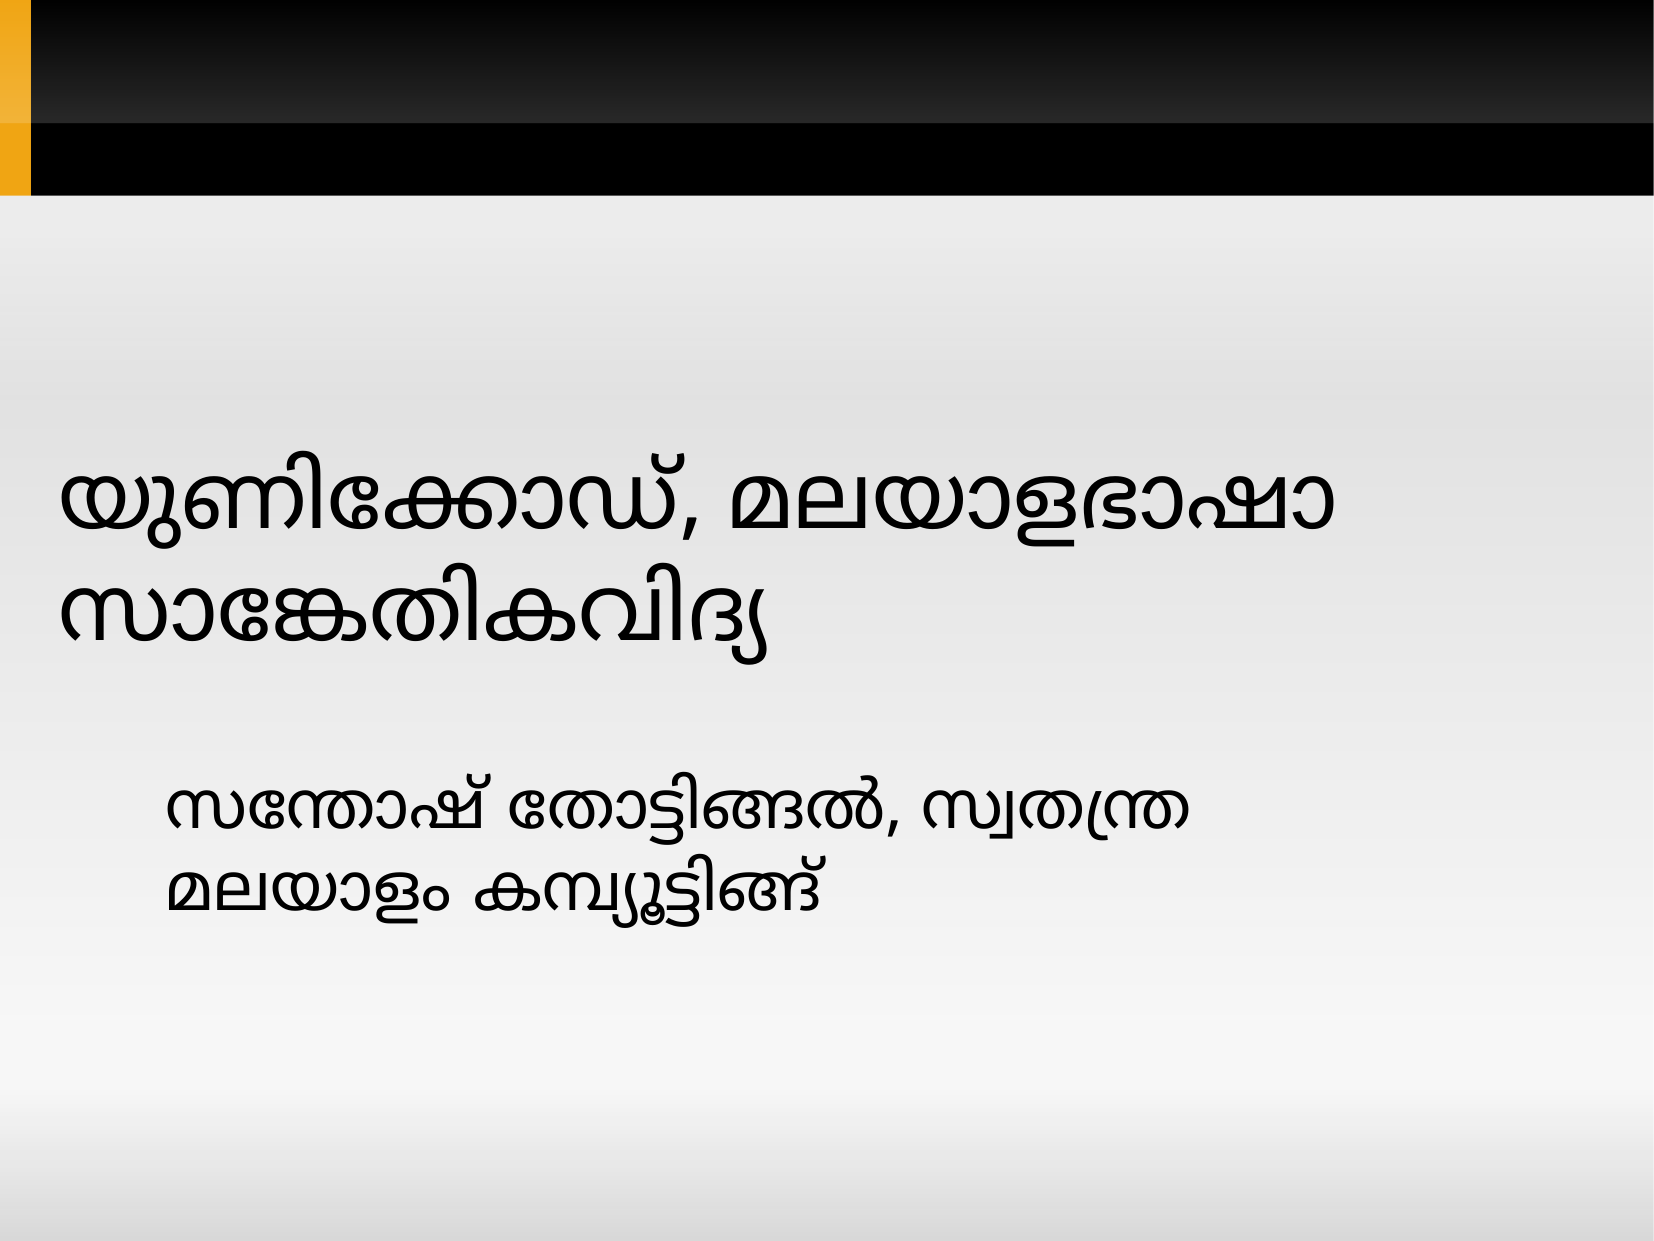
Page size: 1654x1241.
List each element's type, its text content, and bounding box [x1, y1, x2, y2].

title യുണിക്കോഡ്, മലയാളഭാഷാ സാങ്കേതികവിദ്യ [59, 442, 1548, 650]
picture [0, 0, 1654, 1241]
title സന്തോഷ് തോട്ടിങ്ങല്‍, സ്വതന്ത്ര മലയാളം കമ്പ്യൂട്ടിങ്ങ് [165, 738, 1359, 946]
